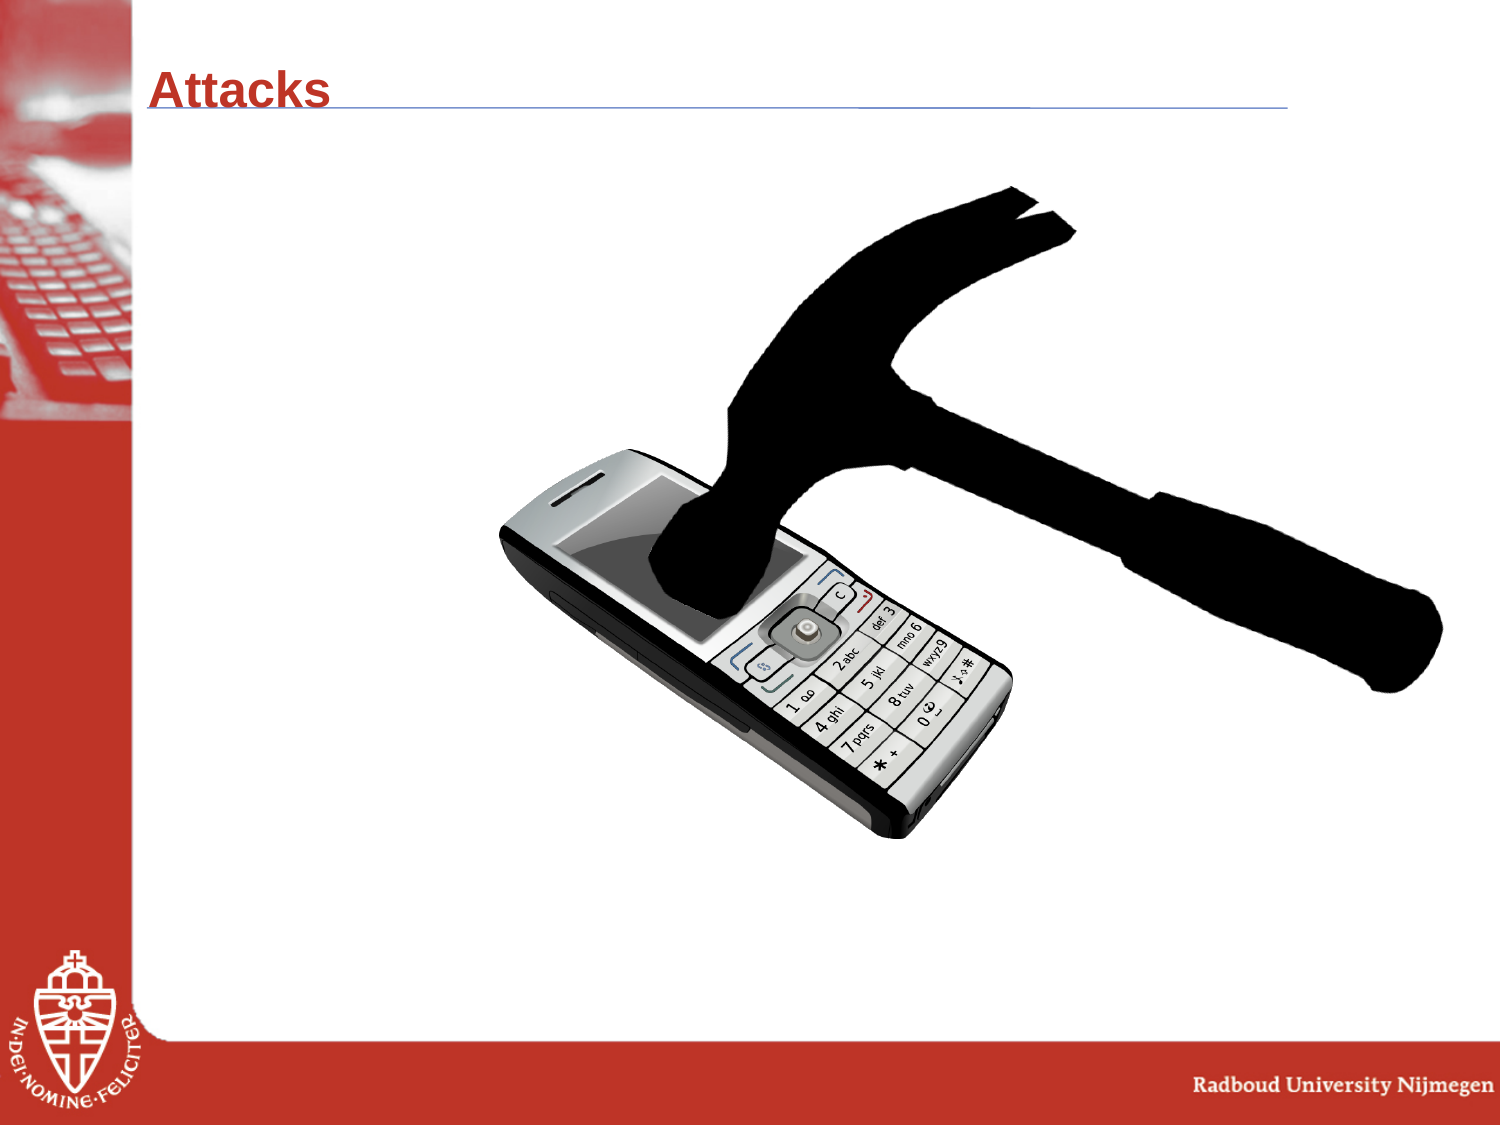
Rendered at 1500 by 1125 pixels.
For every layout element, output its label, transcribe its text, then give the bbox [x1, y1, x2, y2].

title Attacks [147, 0, 1491, 122]
picture [0, 0, 1500, 1125]
